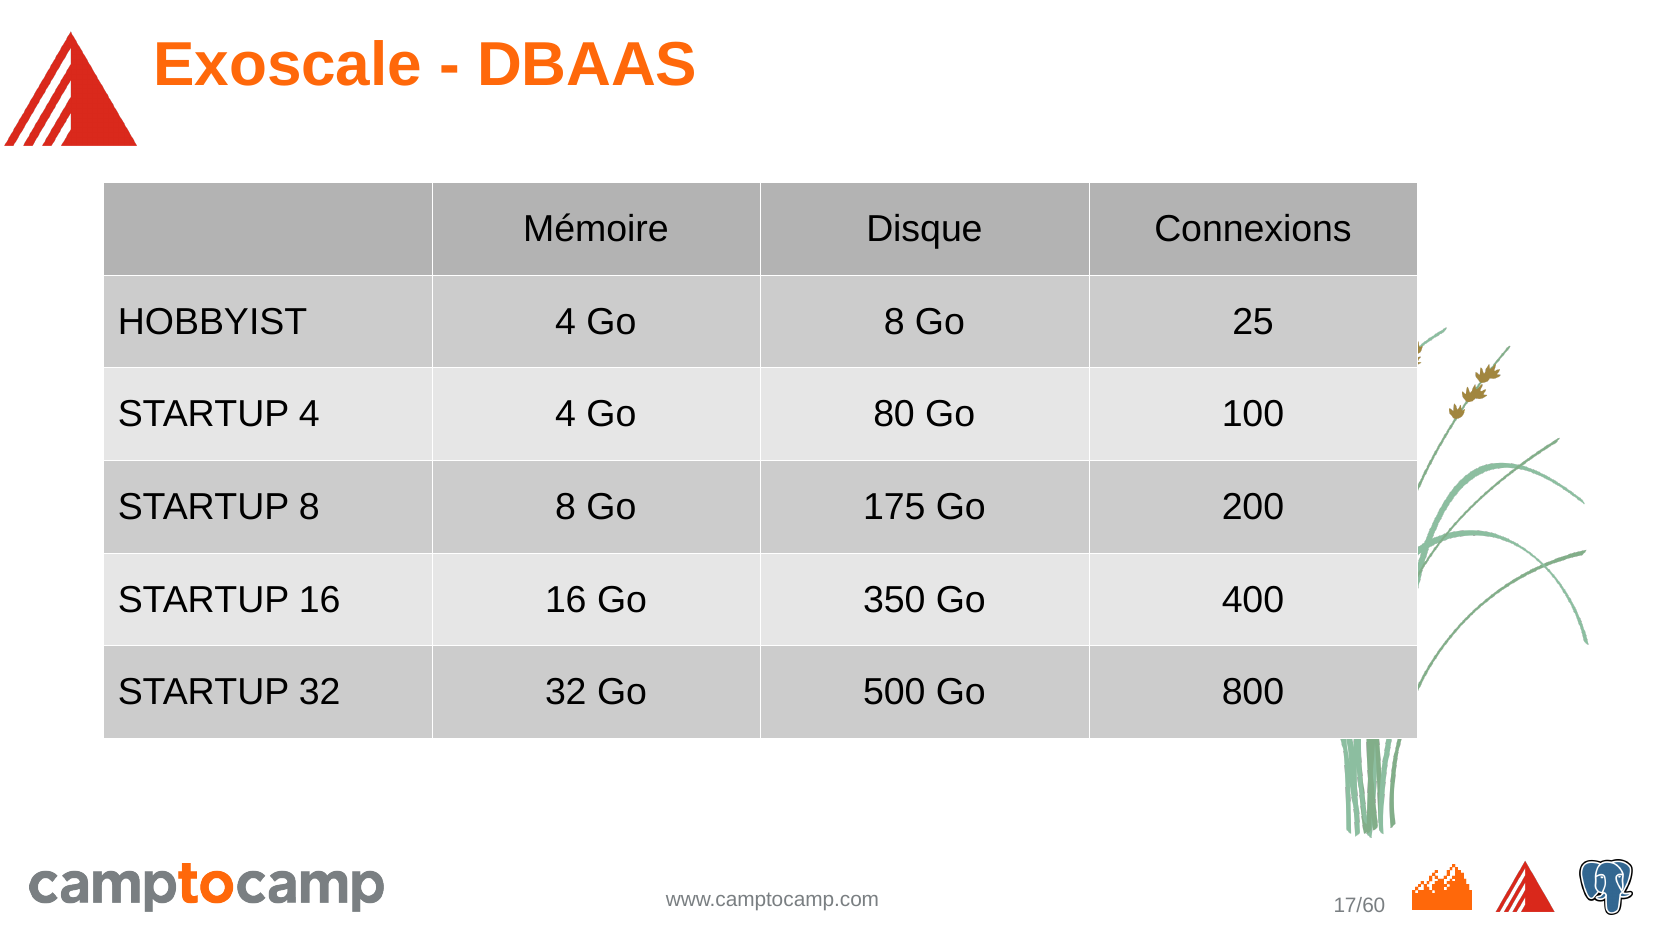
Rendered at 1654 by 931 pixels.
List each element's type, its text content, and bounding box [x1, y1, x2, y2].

table_header [104, 183, 432, 275]
table_cell STARTUP 8 [104, 461, 432, 553]
table_cell 400 [1090, 554, 1417, 645]
table_cell 80 Go [761, 368, 1089, 460]
picture [3, 21, 140, 157]
table_cell 175 Go [761, 461, 1089, 553]
picture [1579, 859, 1633, 915]
table_cell STARTUP 4 [104, 368, 432, 460]
picture [1412, 864, 1472, 910]
table_cell 200 [1090, 461, 1417, 553]
table_cell 25 [1090, 276, 1417, 367]
table_cell 8 Go [433, 461, 760, 553]
table_cell 100 [1090, 368, 1417, 460]
table_cell 4 Go [433, 276, 760, 367]
table_cell 16 Go [433, 554, 760, 645]
table_cell 500 Go [761, 646, 1089, 738]
table_header Disque [761, 183, 1089, 275]
table_cell 8 Go [761, 276, 1089, 367]
picture [1495, 856, 1556, 917]
table_cell 800 [1090, 646, 1417, 738]
table_cell 350 Go [761, 554, 1089, 645]
table_cell 4 Go [433, 368, 760, 460]
picture [1152, 324, 1595, 843]
table_header Connexions [1090, 183, 1417, 275]
table_cell STARTUP 32 [104, 646, 432, 738]
table_cell STARTUP 16 [104, 554, 432, 645]
table_cell 32 Go [433, 646, 760, 738]
picture [29, 863, 384, 912]
table_cell HOBBYIST [104, 276, 432, 367]
table_header Mémoire [433, 183, 760, 275]
title Exoscale - DBAAS [153, 29, 1394, 156]
